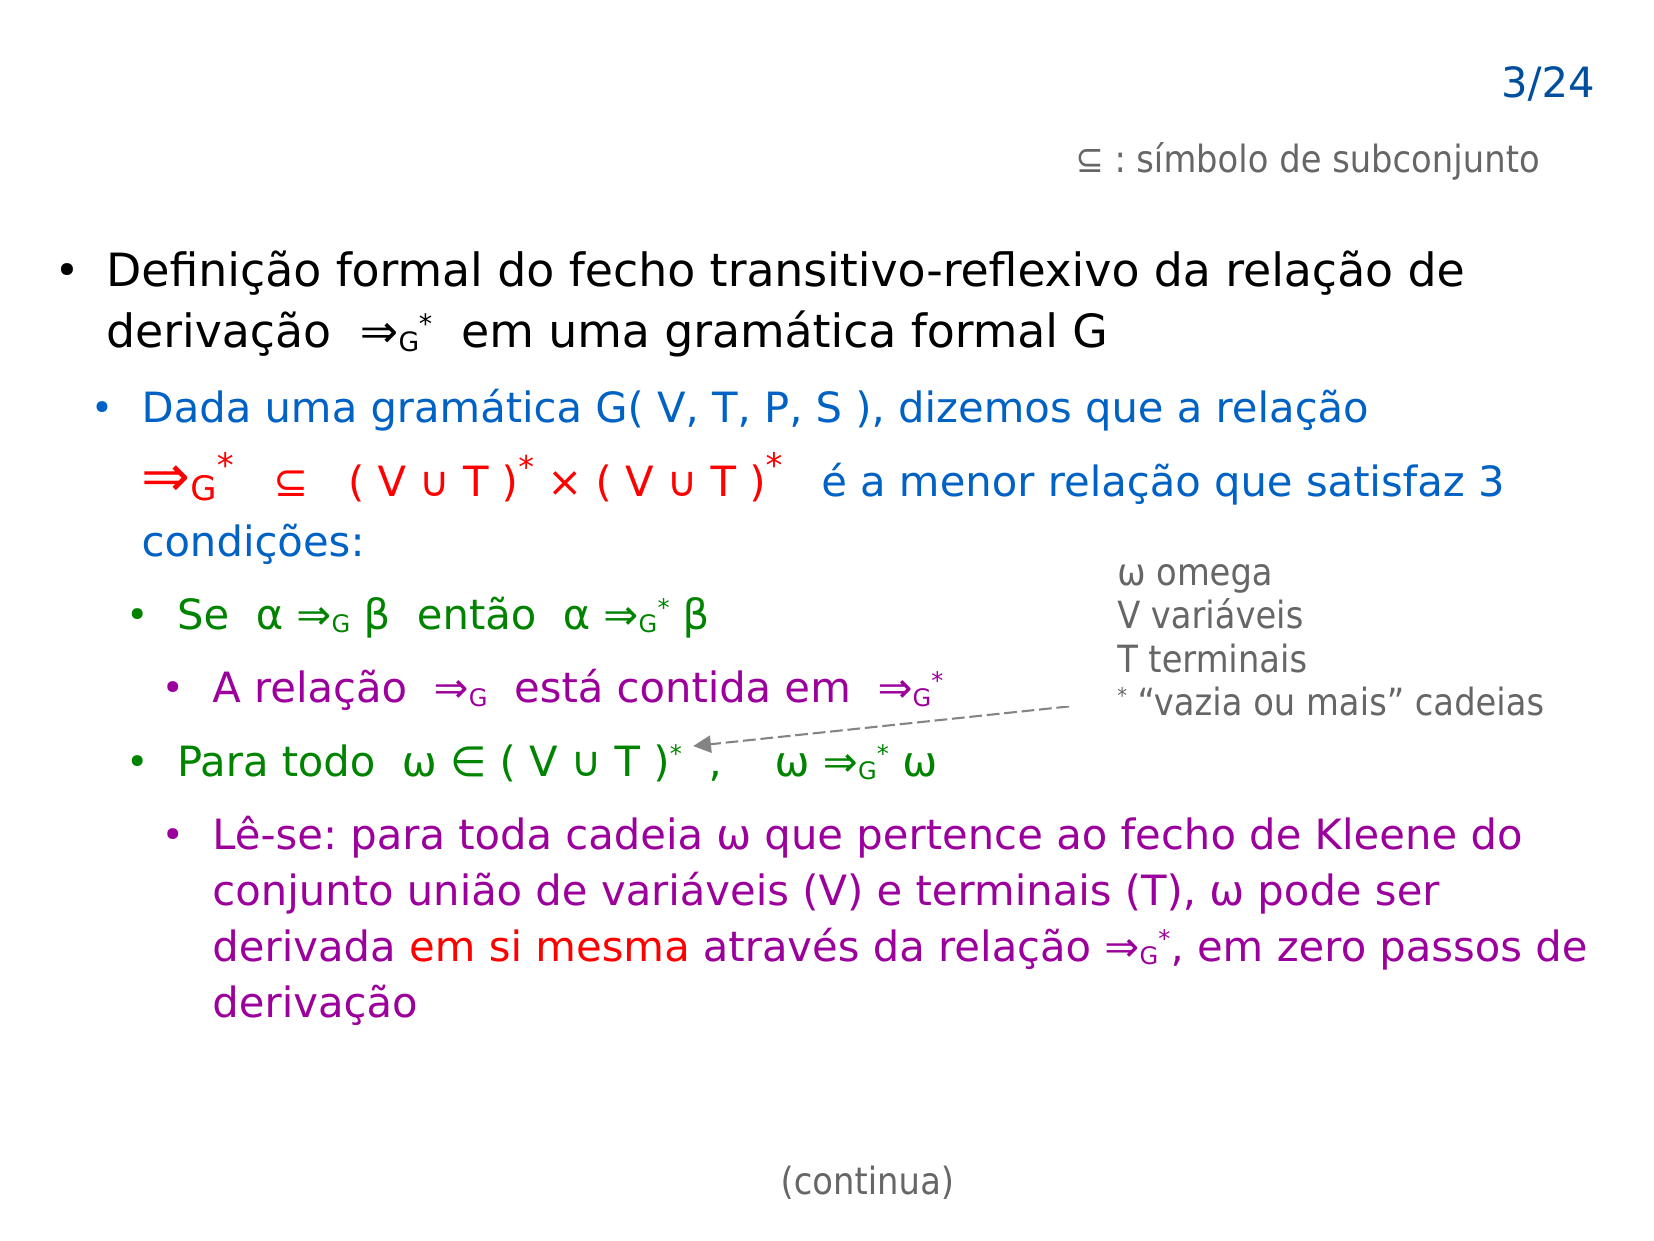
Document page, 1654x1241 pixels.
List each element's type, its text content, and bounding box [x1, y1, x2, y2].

text_box ω omega V variáveis T terminais * “vazia ou mais” cadeias [1102, 542, 1560, 732]
text_box ⊆ : símbolo de subconjunto [1060, 129, 1644, 195]
list Definição formal do fecho transitivo-reflexivo da relação de derivação ⇒G* em uma gramática formal G Dada uma gramática G( V, T, P, S ), dizemos que a relação ⇒G* ⊆ ( V ∪ T )* × ( V ∪ T )* é a menor relação que satisfaz 3 condições: Se α ⇒G β então α ⇒G* β A relação ⇒G está contida em ⇒G* Para todo ω ∈ ( V ∪ T )* , ω ⇒G* ω Lê-se: para toda cadeia ω que pertence ao fecho de Kleene do conjunto união de variáveis (V) e terminais (T), ω pode ser derivada em si mesma através da relação ⇒G*, em zero passos de derivação [59, 236, 1595, 1211]
text_box (continua) [765, 1152, 970, 1211]
